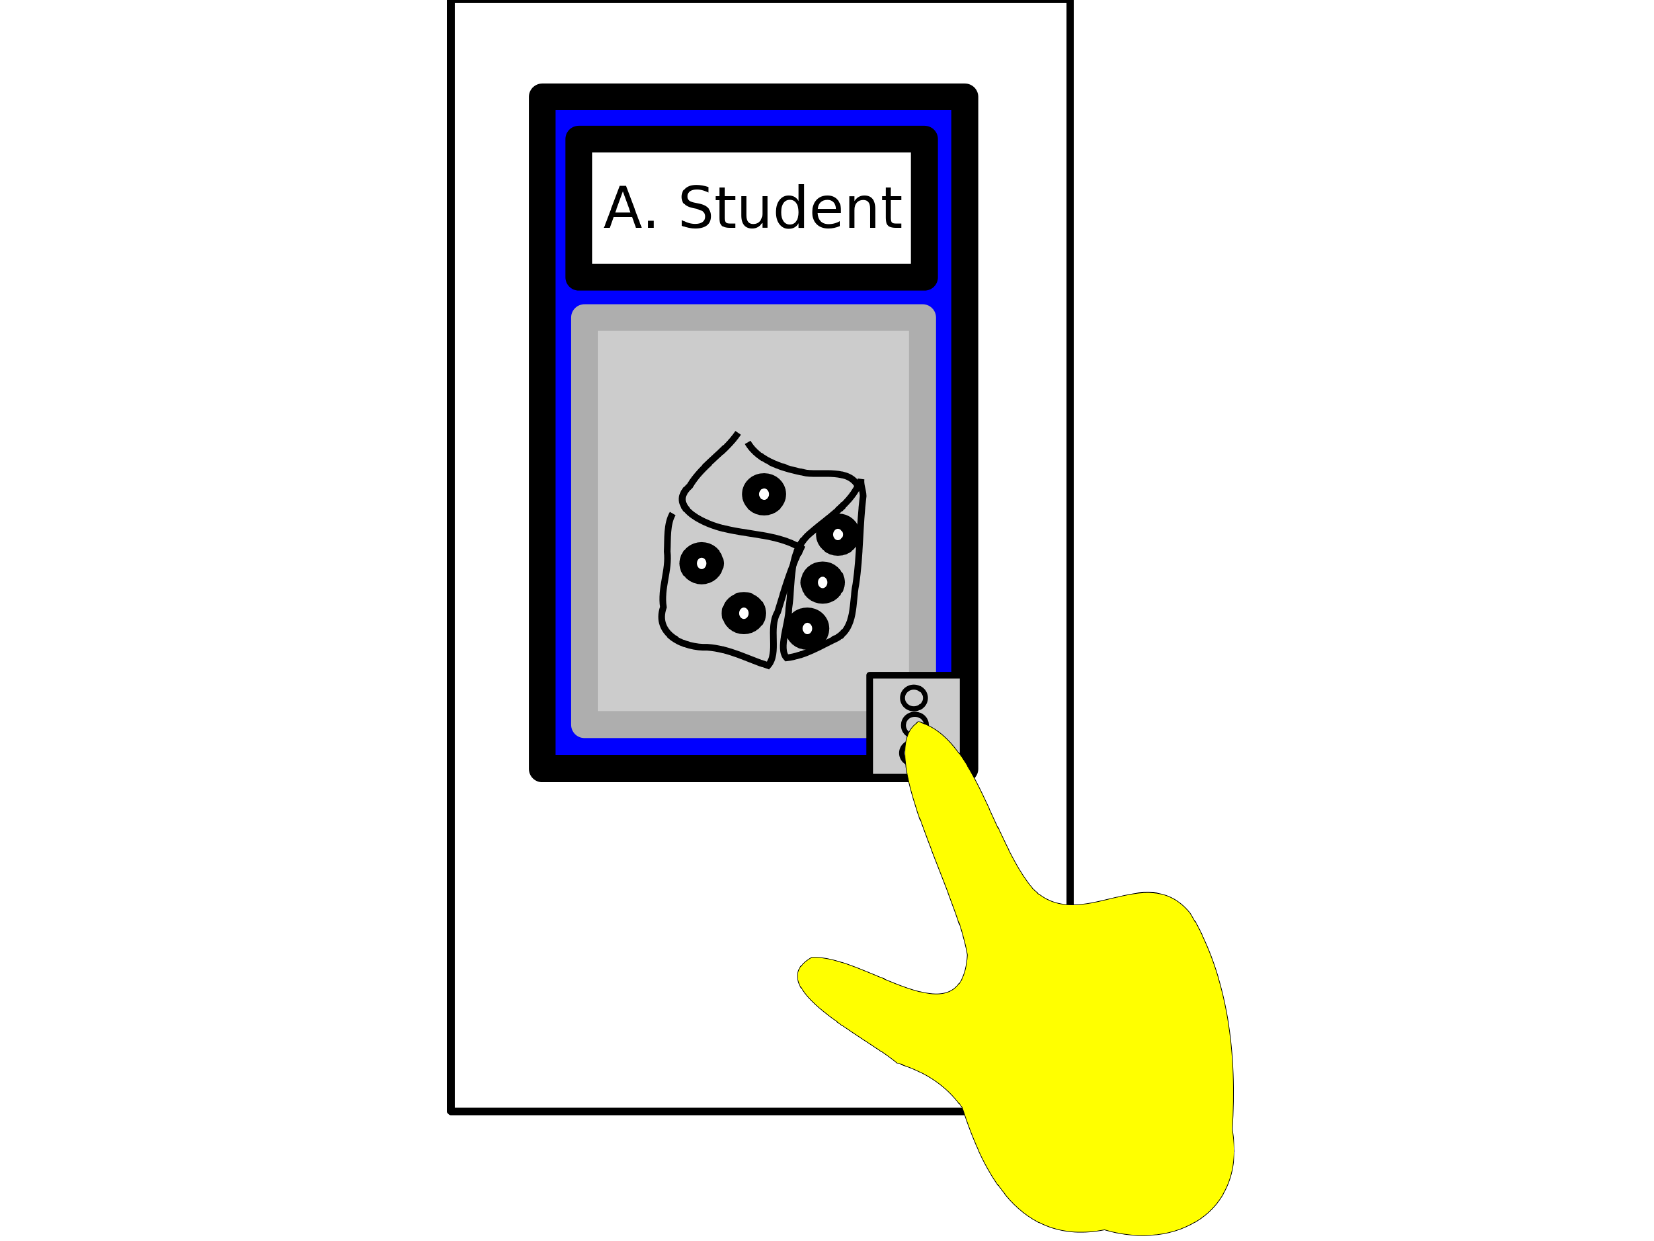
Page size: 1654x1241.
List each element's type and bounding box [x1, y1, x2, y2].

picture [447, 0, 1235, 1236]
